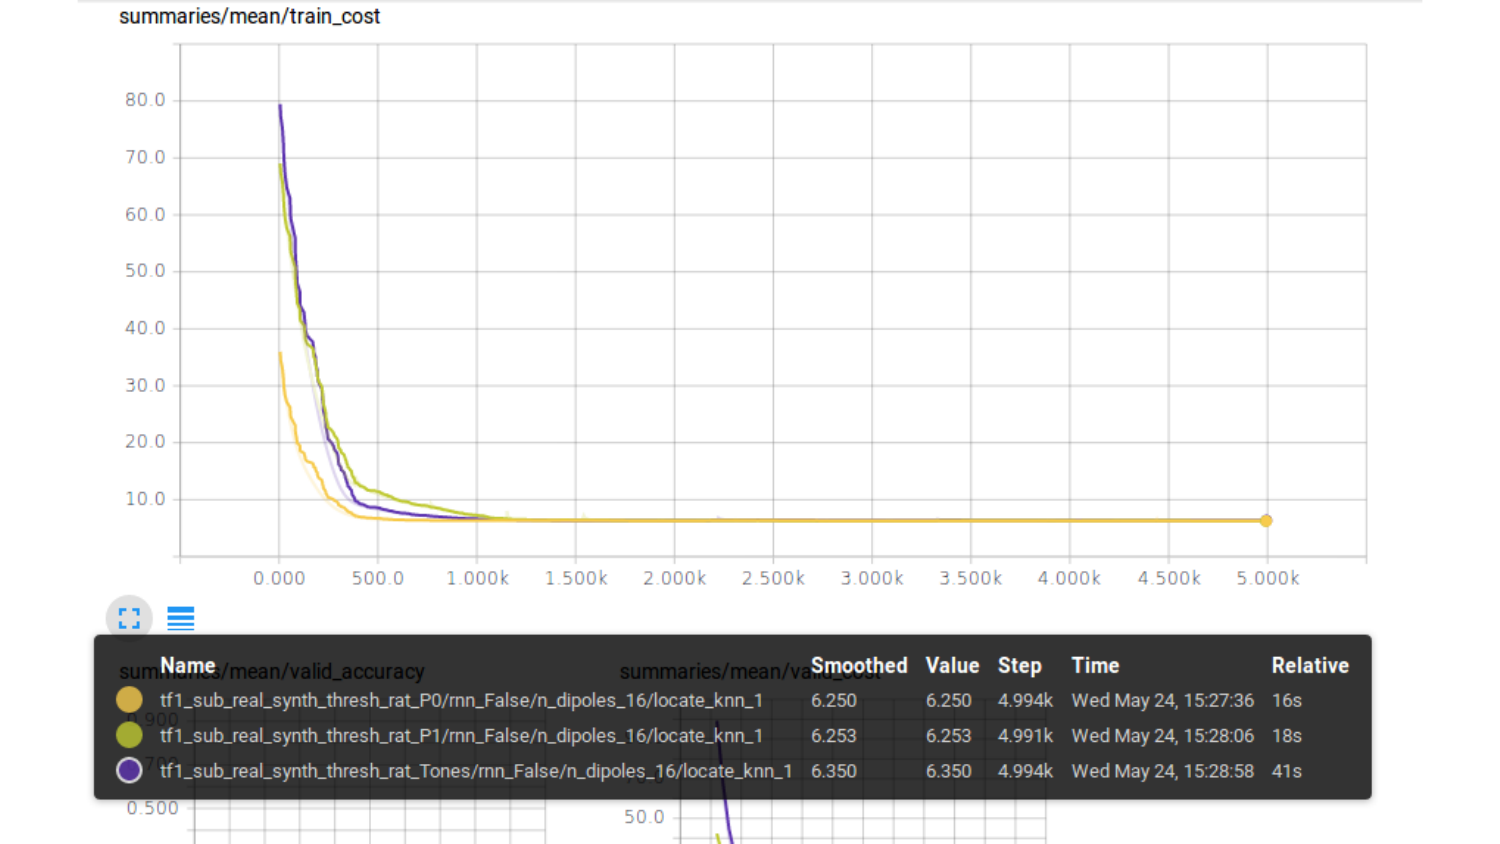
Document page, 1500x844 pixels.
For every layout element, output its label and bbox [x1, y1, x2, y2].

picture [77, 0, 1423, 844]
